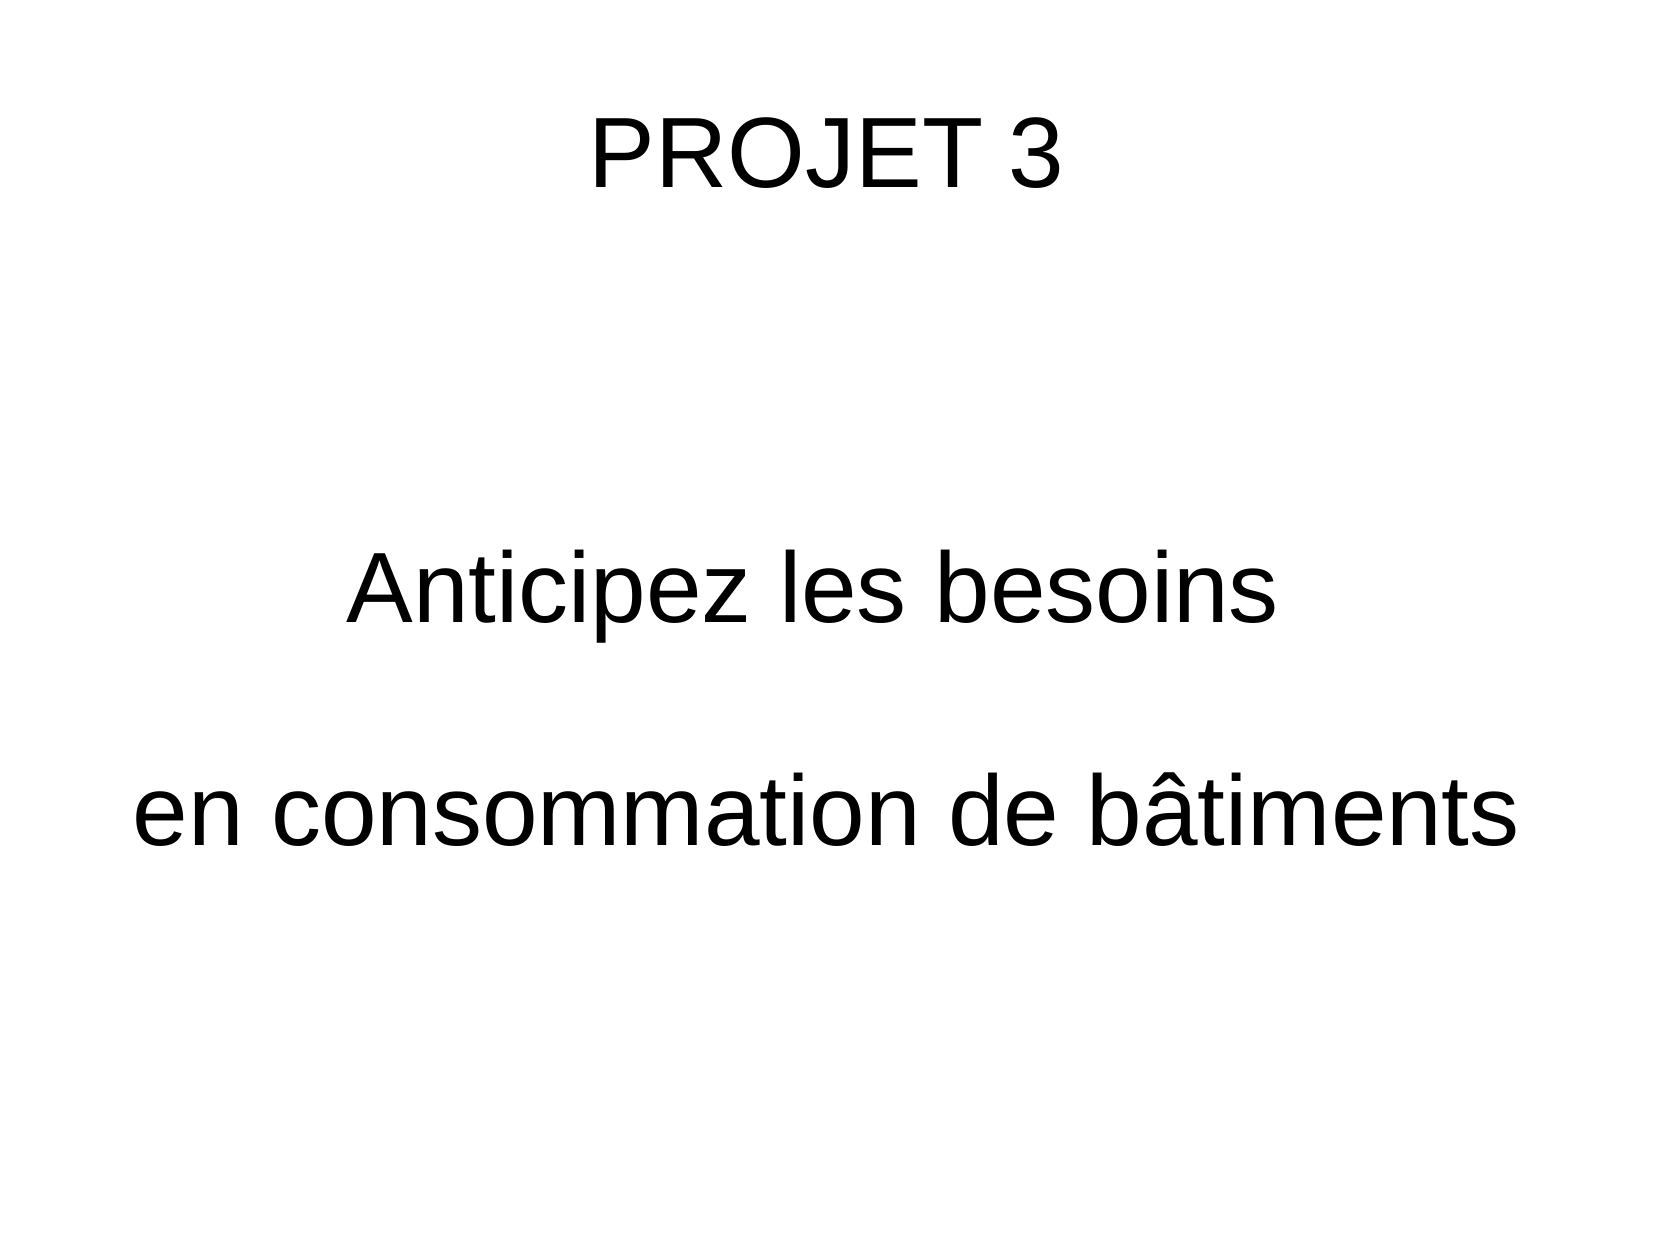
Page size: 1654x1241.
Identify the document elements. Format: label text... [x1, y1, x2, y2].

subtitle Anticipez les besoins en consommation de bâtiments [82, 290, 1571, 1109]
title PROJET 3 [82, 49, 1571, 257]
